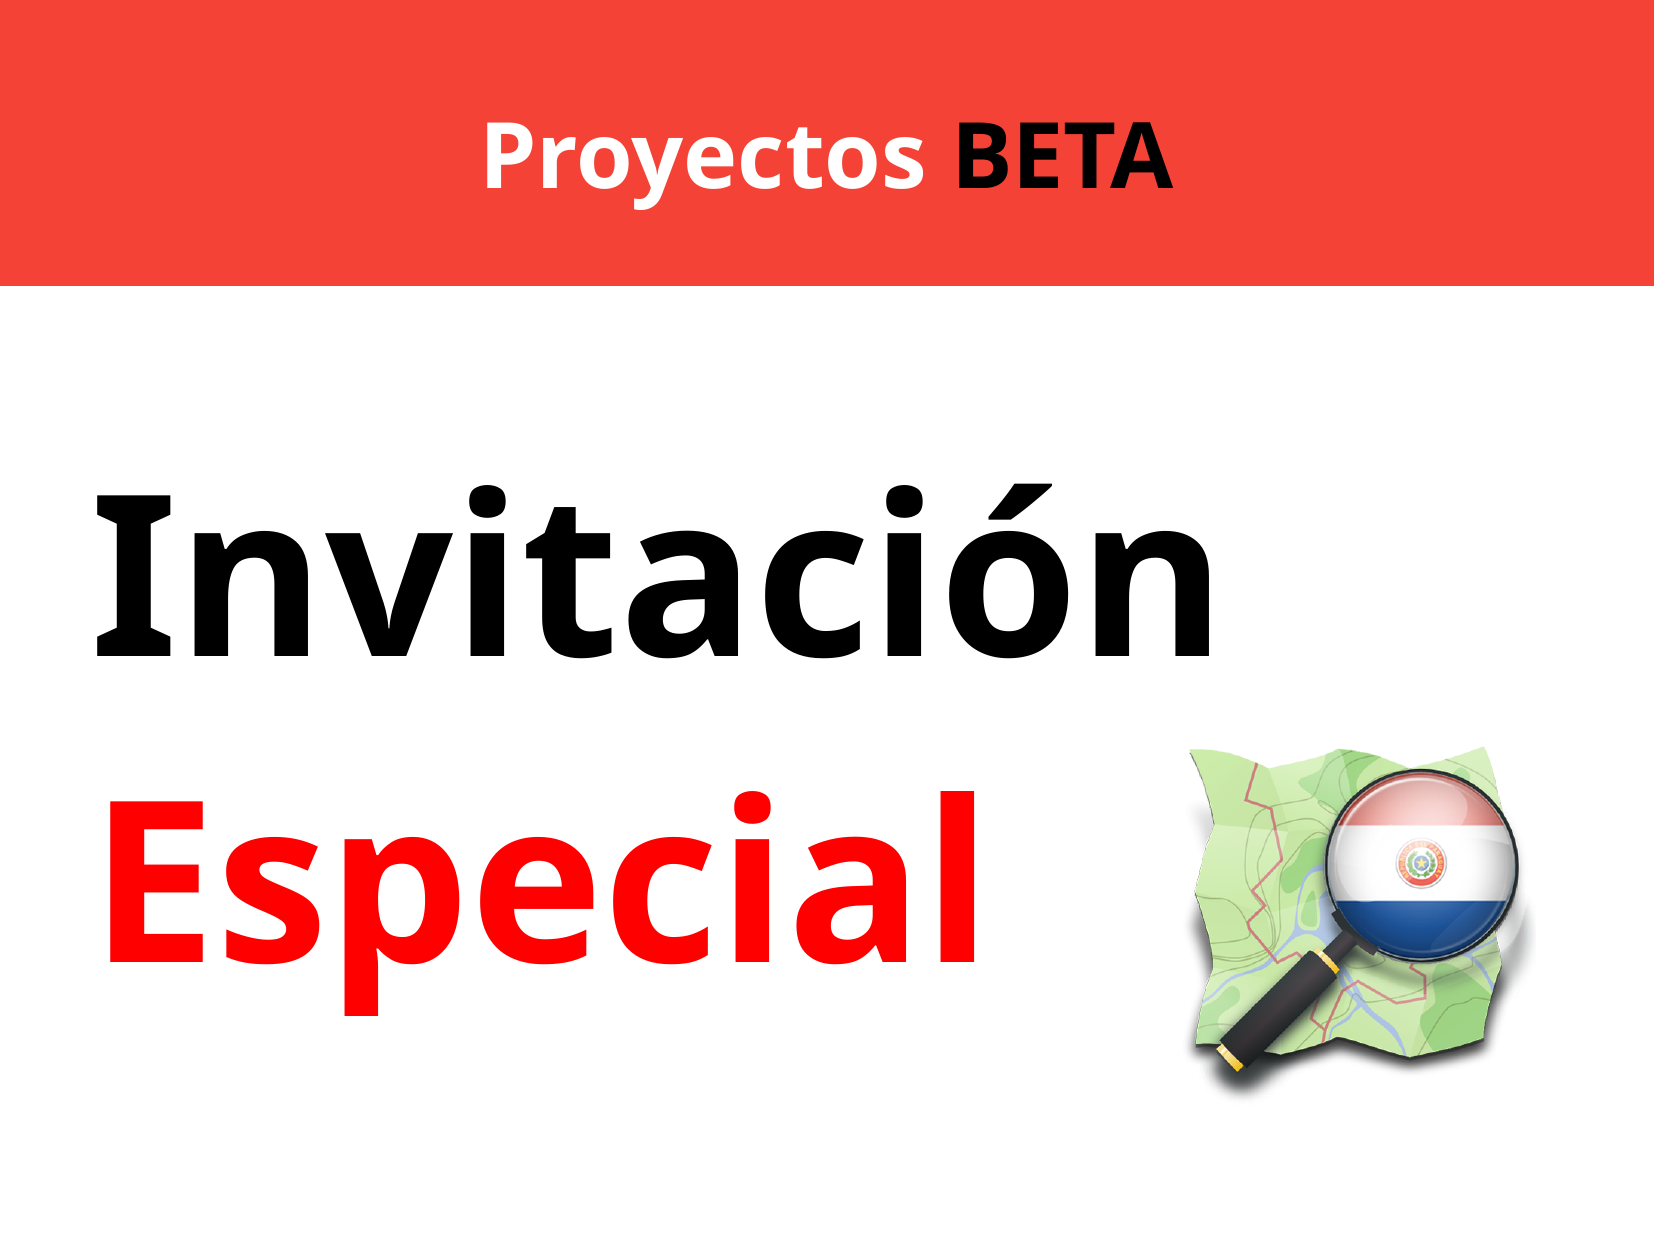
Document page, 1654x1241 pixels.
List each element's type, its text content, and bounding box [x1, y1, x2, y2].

subtitle Invitación Especial [90, 324, 1606, 1120]
picture [1160, 719, 1546, 1105]
title Proyectos BETA [82, 49, 1571, 257]
